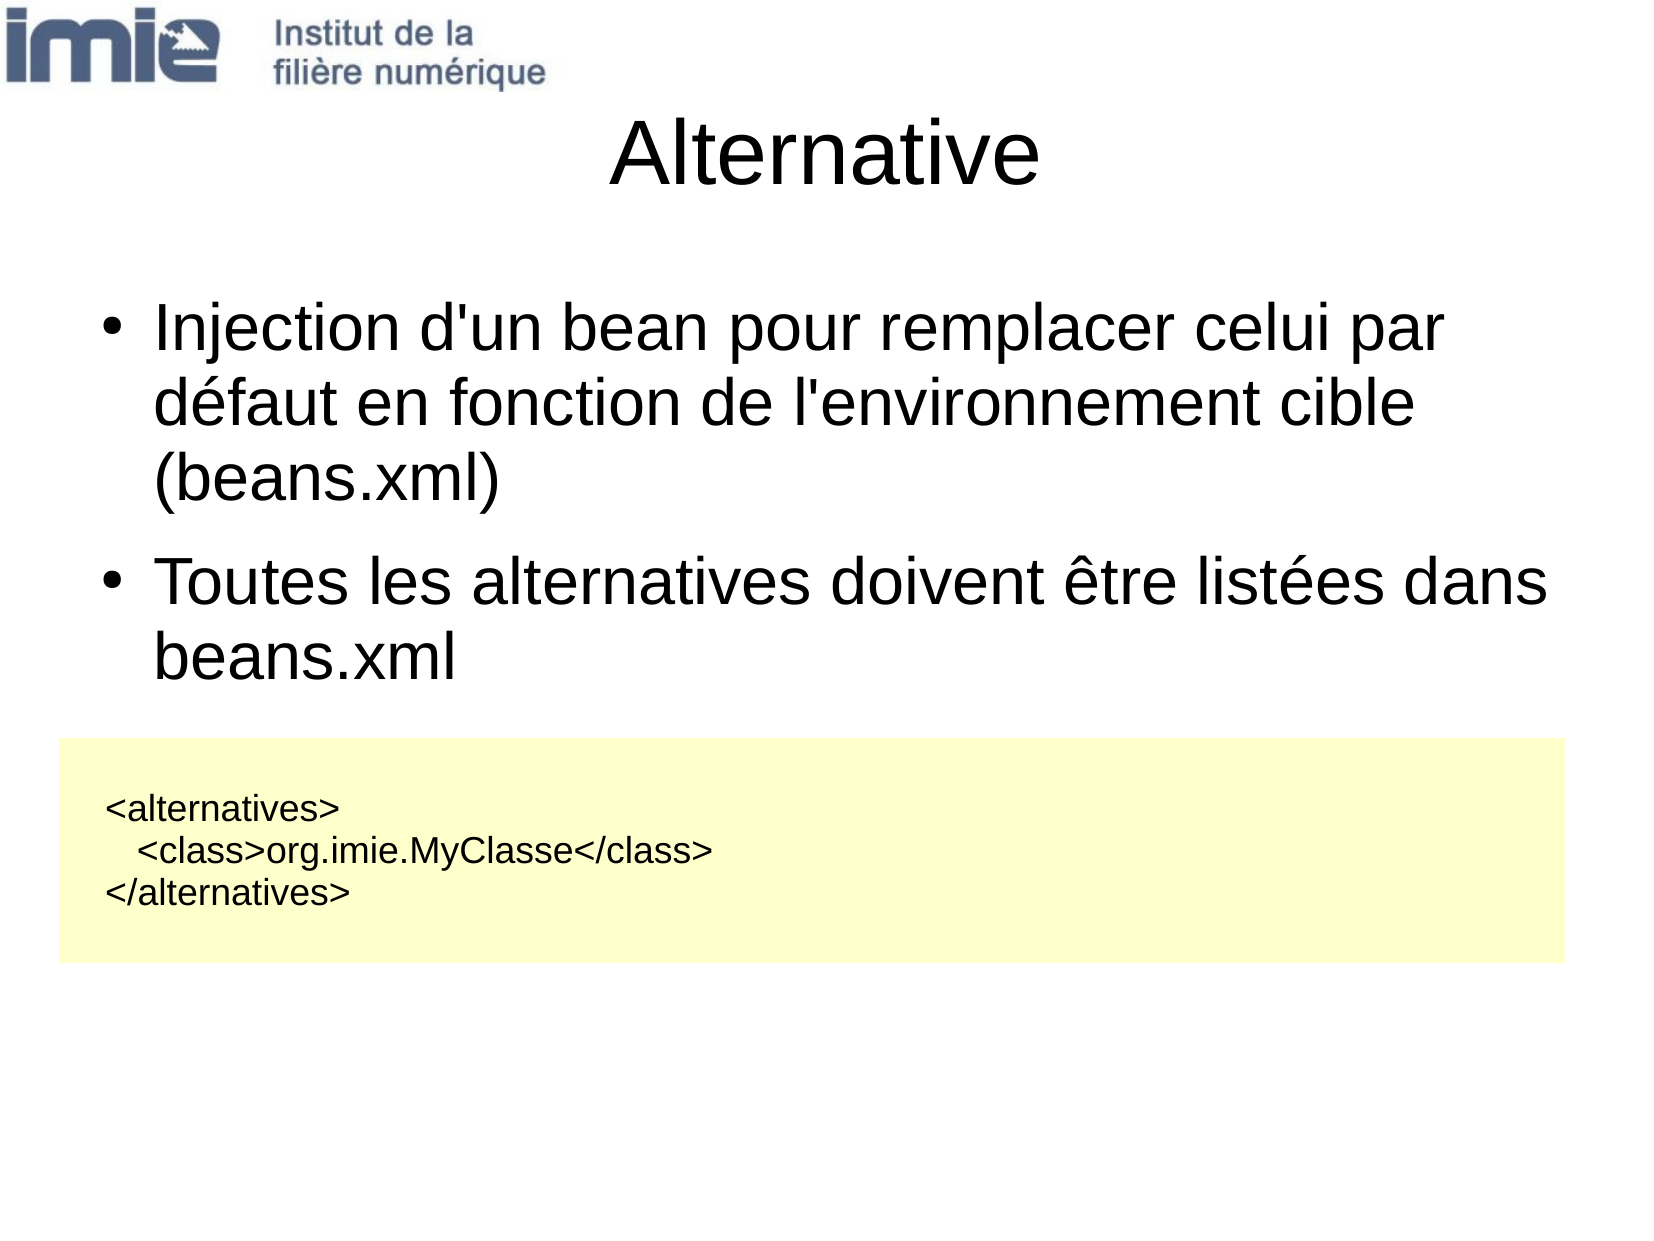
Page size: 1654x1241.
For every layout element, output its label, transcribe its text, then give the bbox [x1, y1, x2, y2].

list Injection d'un bean pour remplacer celui par défaut en fonction de l'environnement cible (beans.xml) Toutes les alternatives doivent être listées dans beans.xml [82, 290, 1571, 1010]
text_box <alternatives> <class>org.imie.MyClasse</class> </alternatives> [59, 738, 1565, 964]
title Alternative [82, 49, 1571, 257]
picture [1, 0, 562, 92]
